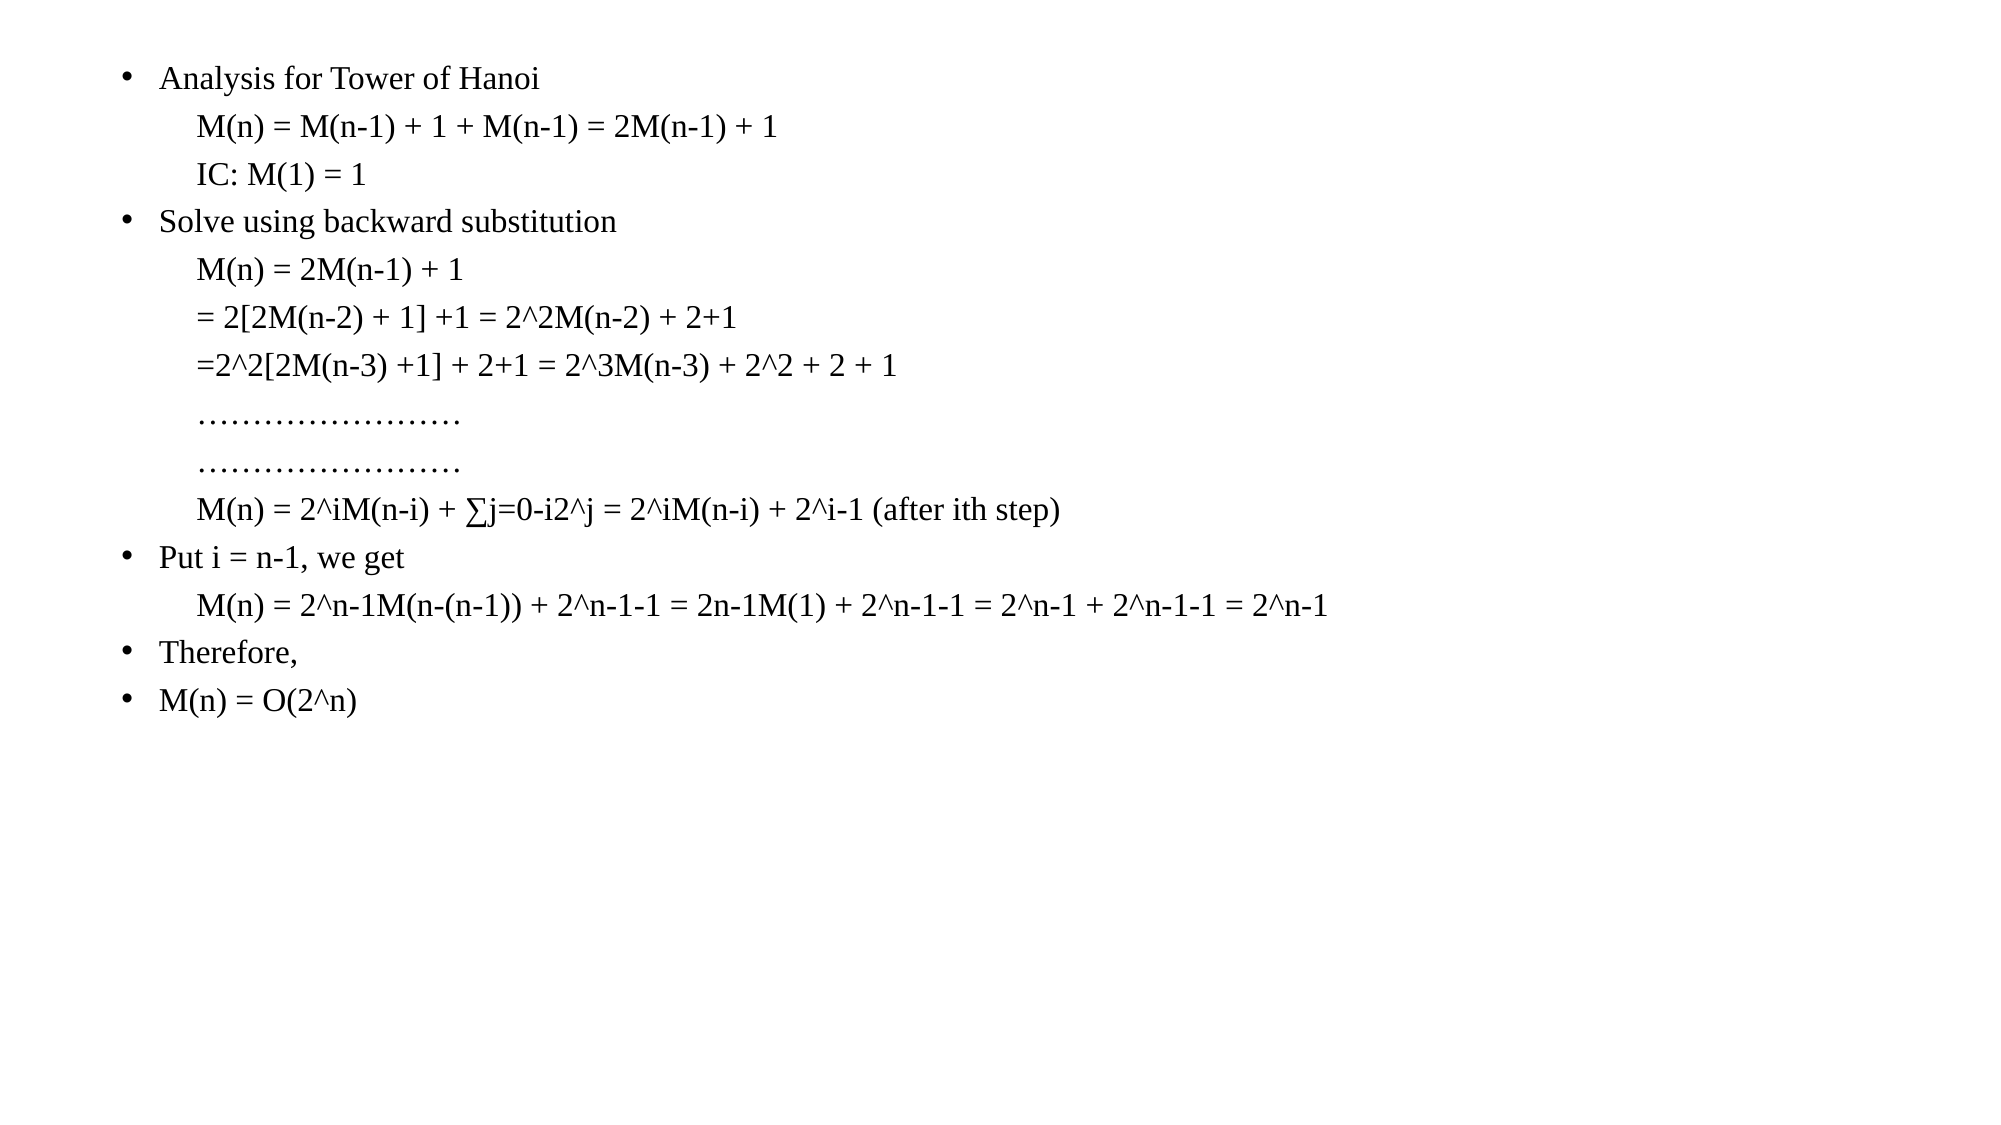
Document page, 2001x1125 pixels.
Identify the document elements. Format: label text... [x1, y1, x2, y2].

list Analysis for Tower of Hanoi M(n) = M(n-1) + 1 + M(n-1) = 2M(n-1) + 1 IC: M(1) = 1 Solve using backward substitution M(n) = 2M(n-1) + 1 = 2[2M(n-2) + 1] +1 = 2^2M(n-2) + 2+1 =2^2[2M(n-3) +1] + 2+1 = 2^3M(n-3) + 2^2 + 2 + 1 …………………… …………………… M(n) = 2^iM(n-i) + ∑j=0-i2^j = 2^iM(n-i) + 2^i-1 (after ith step) Put i = n-1, we get M(n) = 2^n-1M(n-(n-1)) + 2^n-1-1 = 2n-1M(1) + 2^n-1-1 = 2^n-1 + 2^n-1-1 = 2^n-1 Therefore, M(n) = O(2^n) [106, 40, 1863, 1125]
